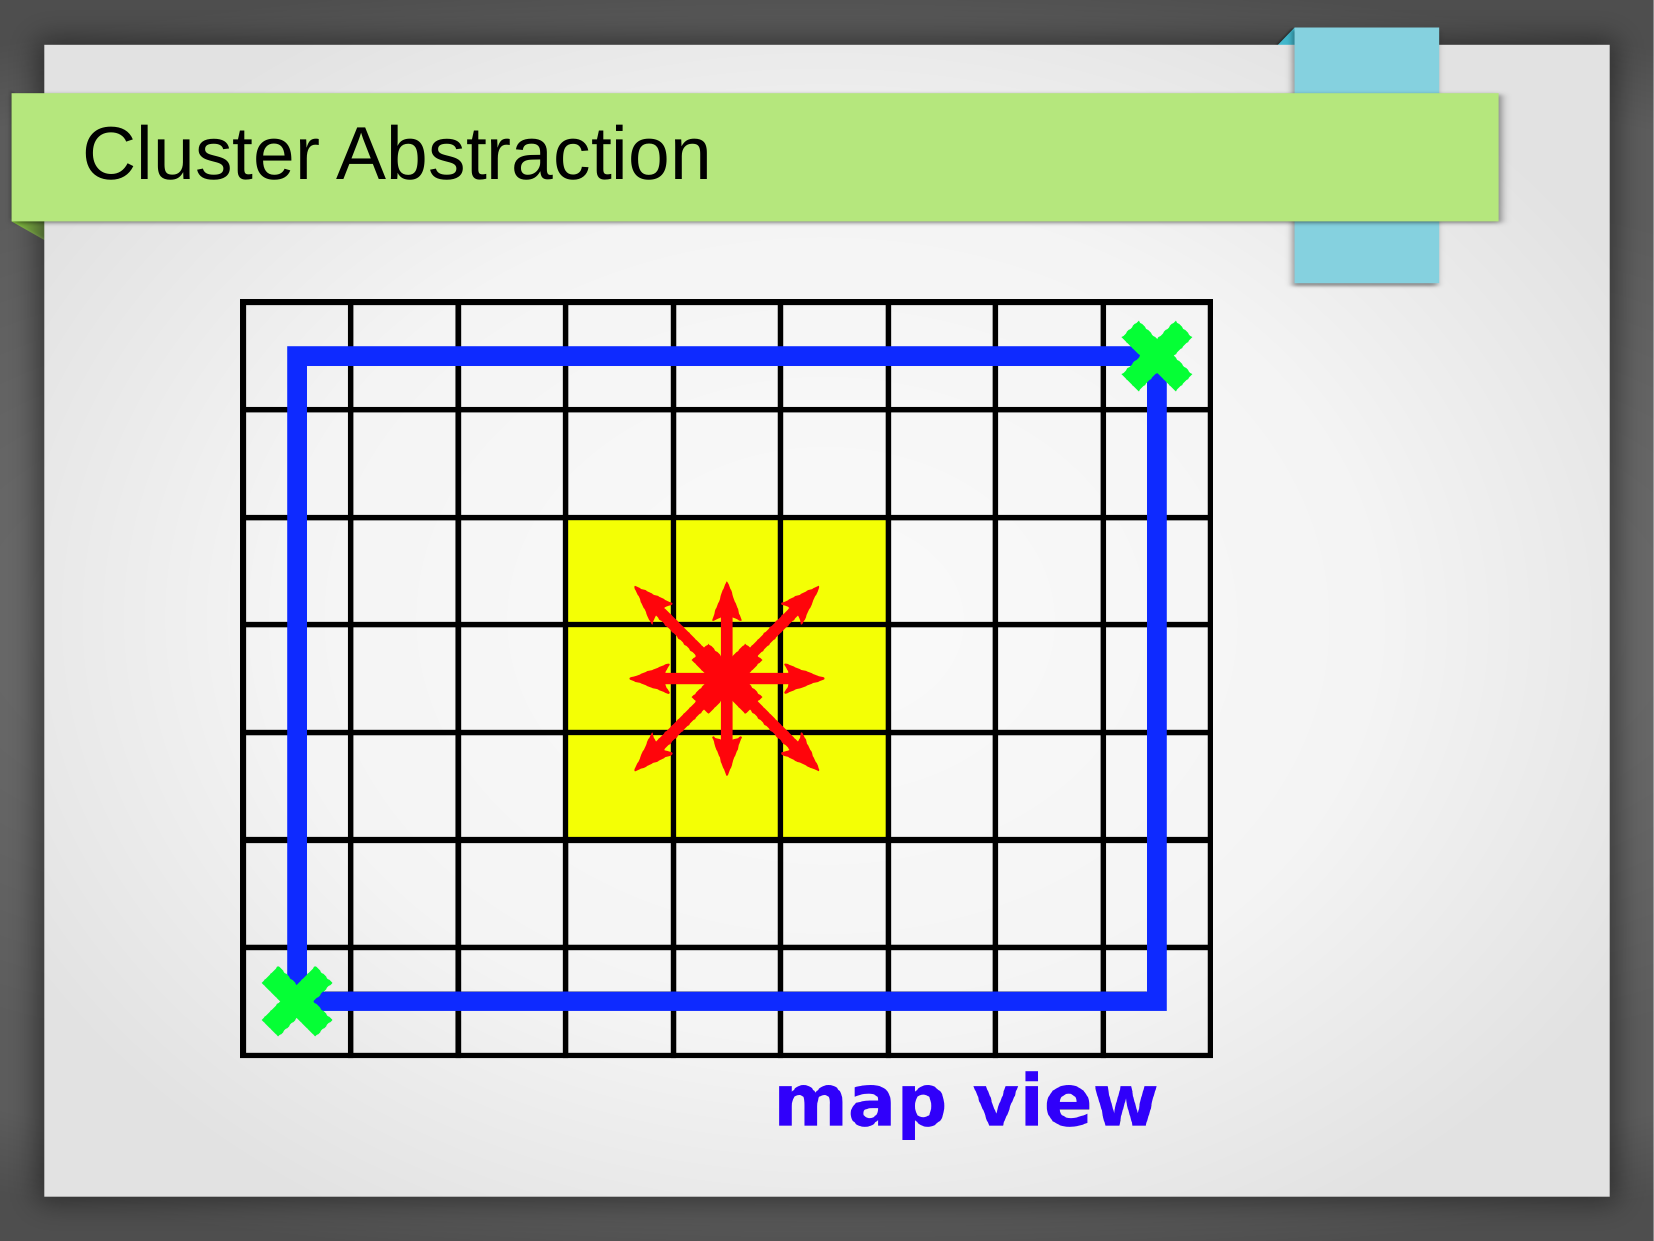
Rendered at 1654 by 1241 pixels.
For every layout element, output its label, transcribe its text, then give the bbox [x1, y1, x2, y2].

title Cluster Abstraction [82, 94, 1264, 213]
picture [0, 0, 1654, 1241]
